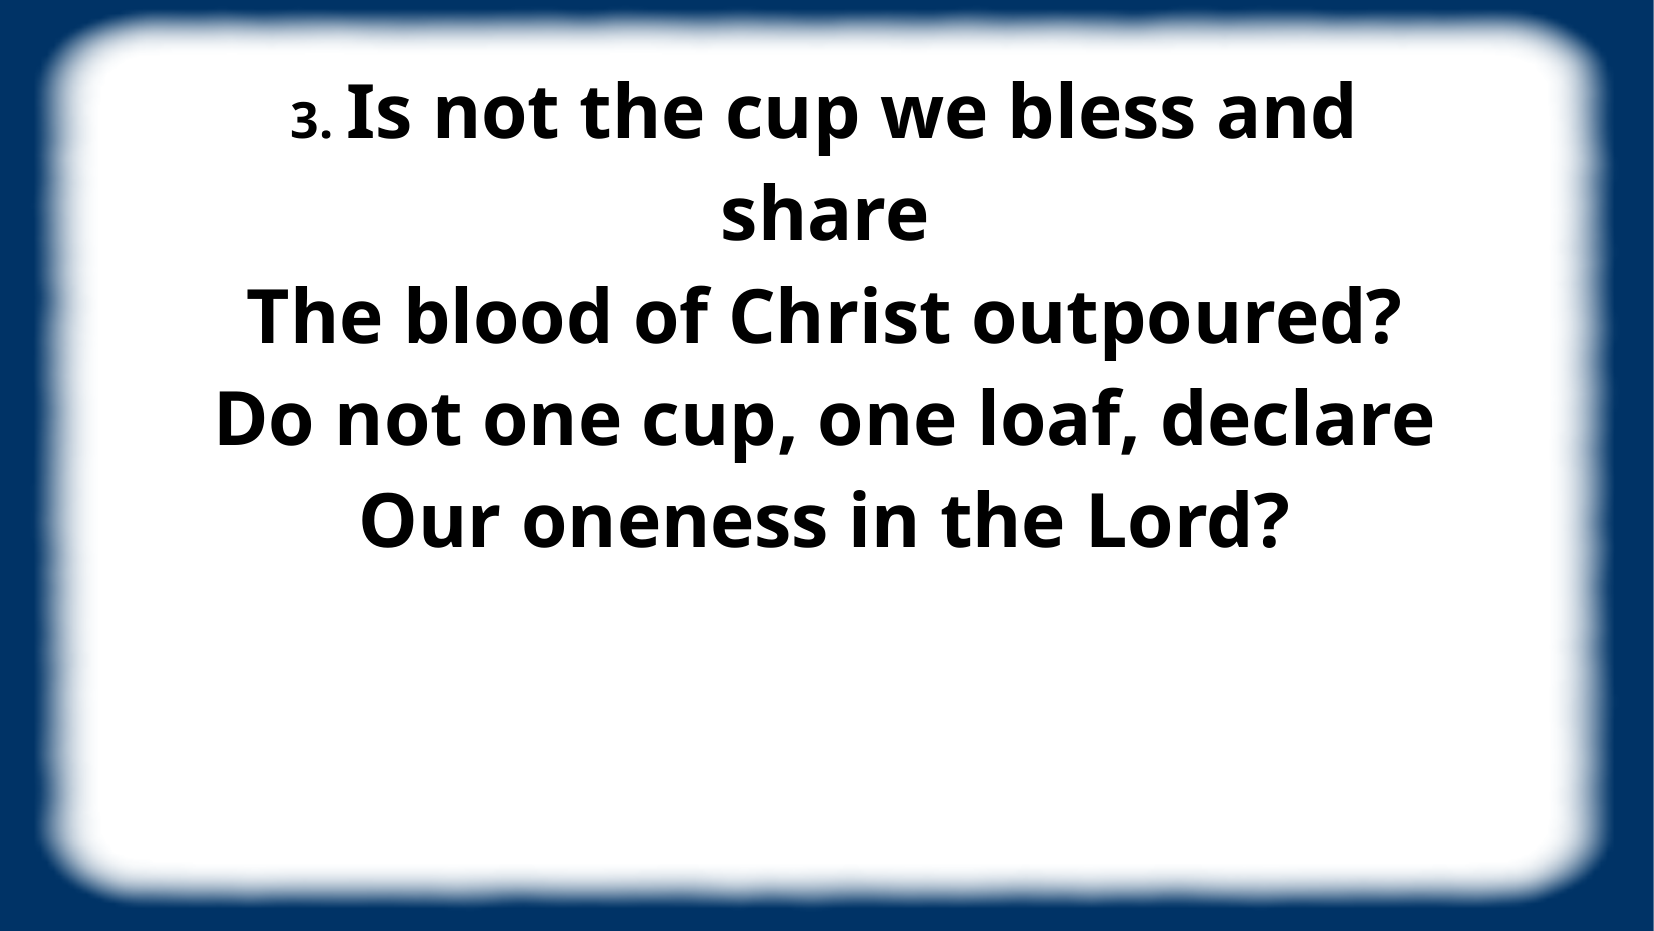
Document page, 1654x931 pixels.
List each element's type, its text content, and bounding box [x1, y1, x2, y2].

picture [0, 0, 1654, 931]
text_box 3. Is not the cup we bless and share The blood of Christ outpoured? Do not one cup, one loaf, declare Our oneness in the Lord? [195, 50, 1456, 466]
